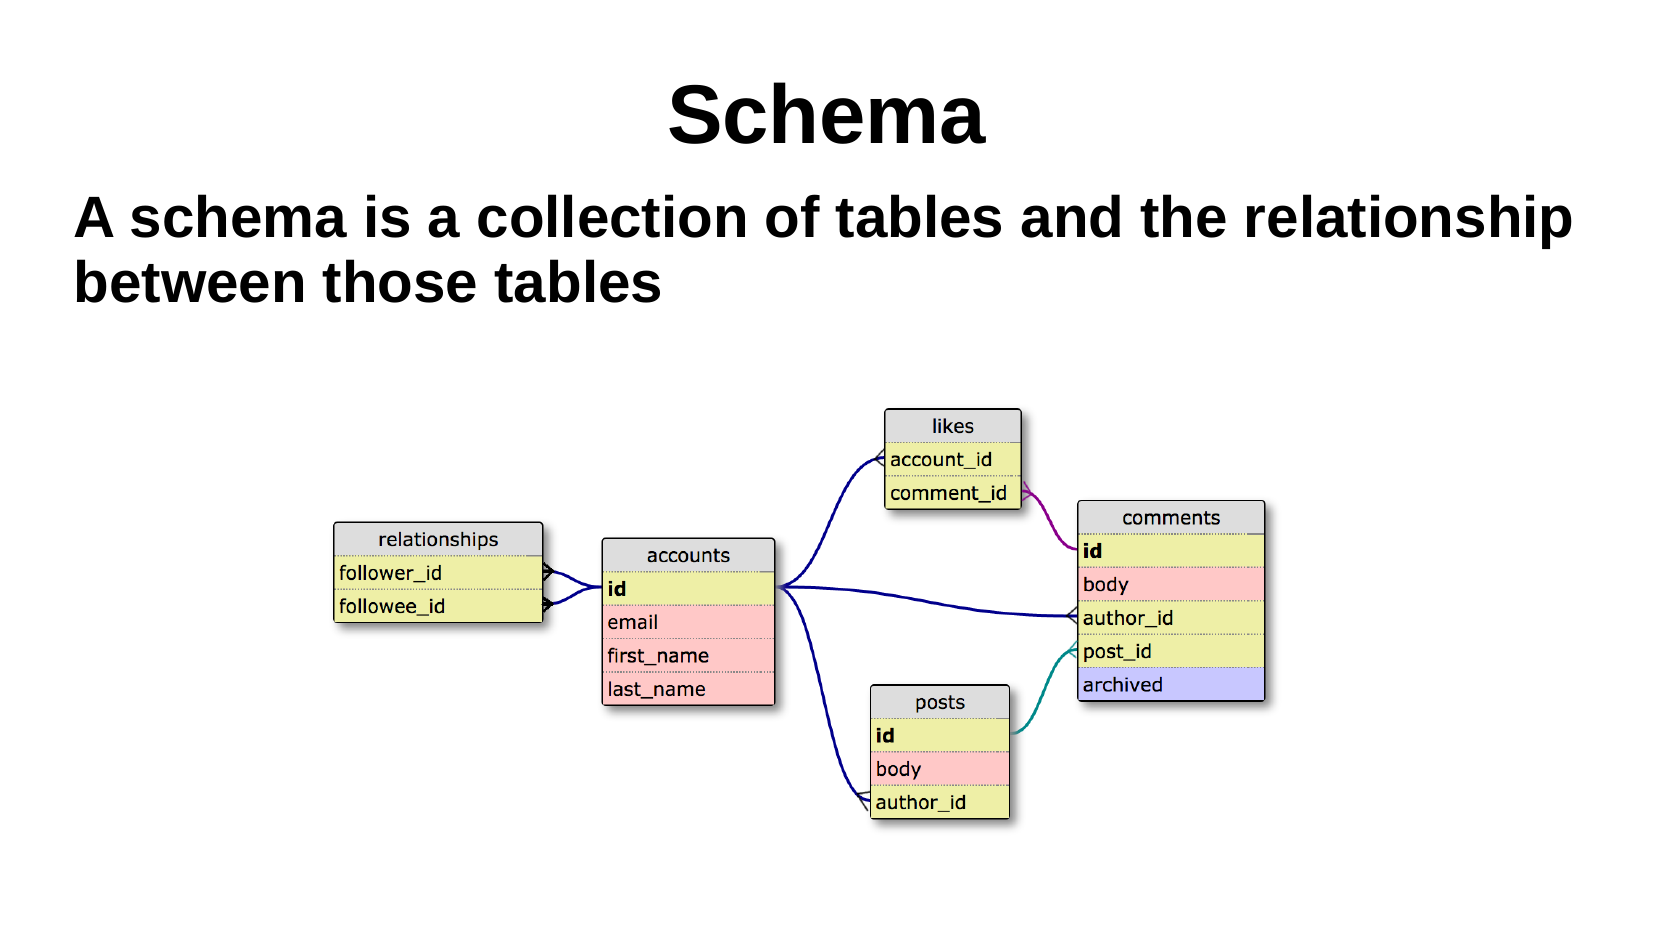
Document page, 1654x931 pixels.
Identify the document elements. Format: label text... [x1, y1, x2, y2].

text_box A schema is a collection of tables and the relationship between those tables [59, 177, 1595, 323]
title Schema [82, 37, 1571, 177]
picture [311, 389, 1300, 851]
